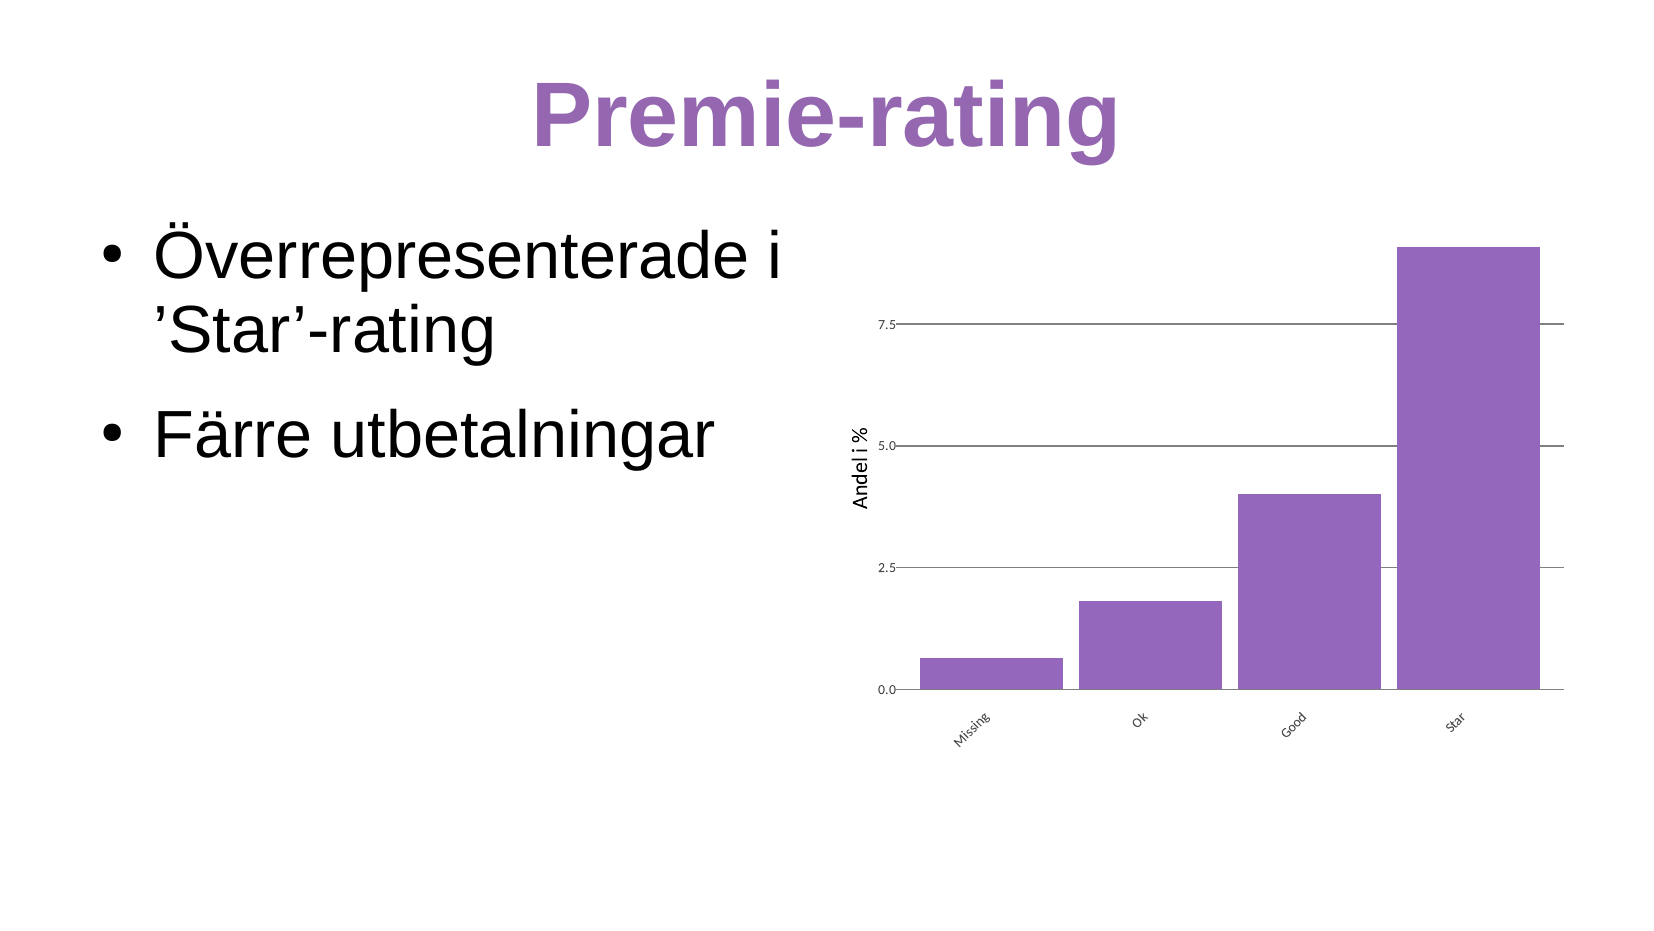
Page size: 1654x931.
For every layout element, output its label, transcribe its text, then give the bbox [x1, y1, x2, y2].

list Överrepresenterade i ’Star’-rating Färre utbetalningar [82, 217, 809, 758]
title Premie-rating [82, 37, 1571, 193]
picture [845, 217, 1572, 758]
